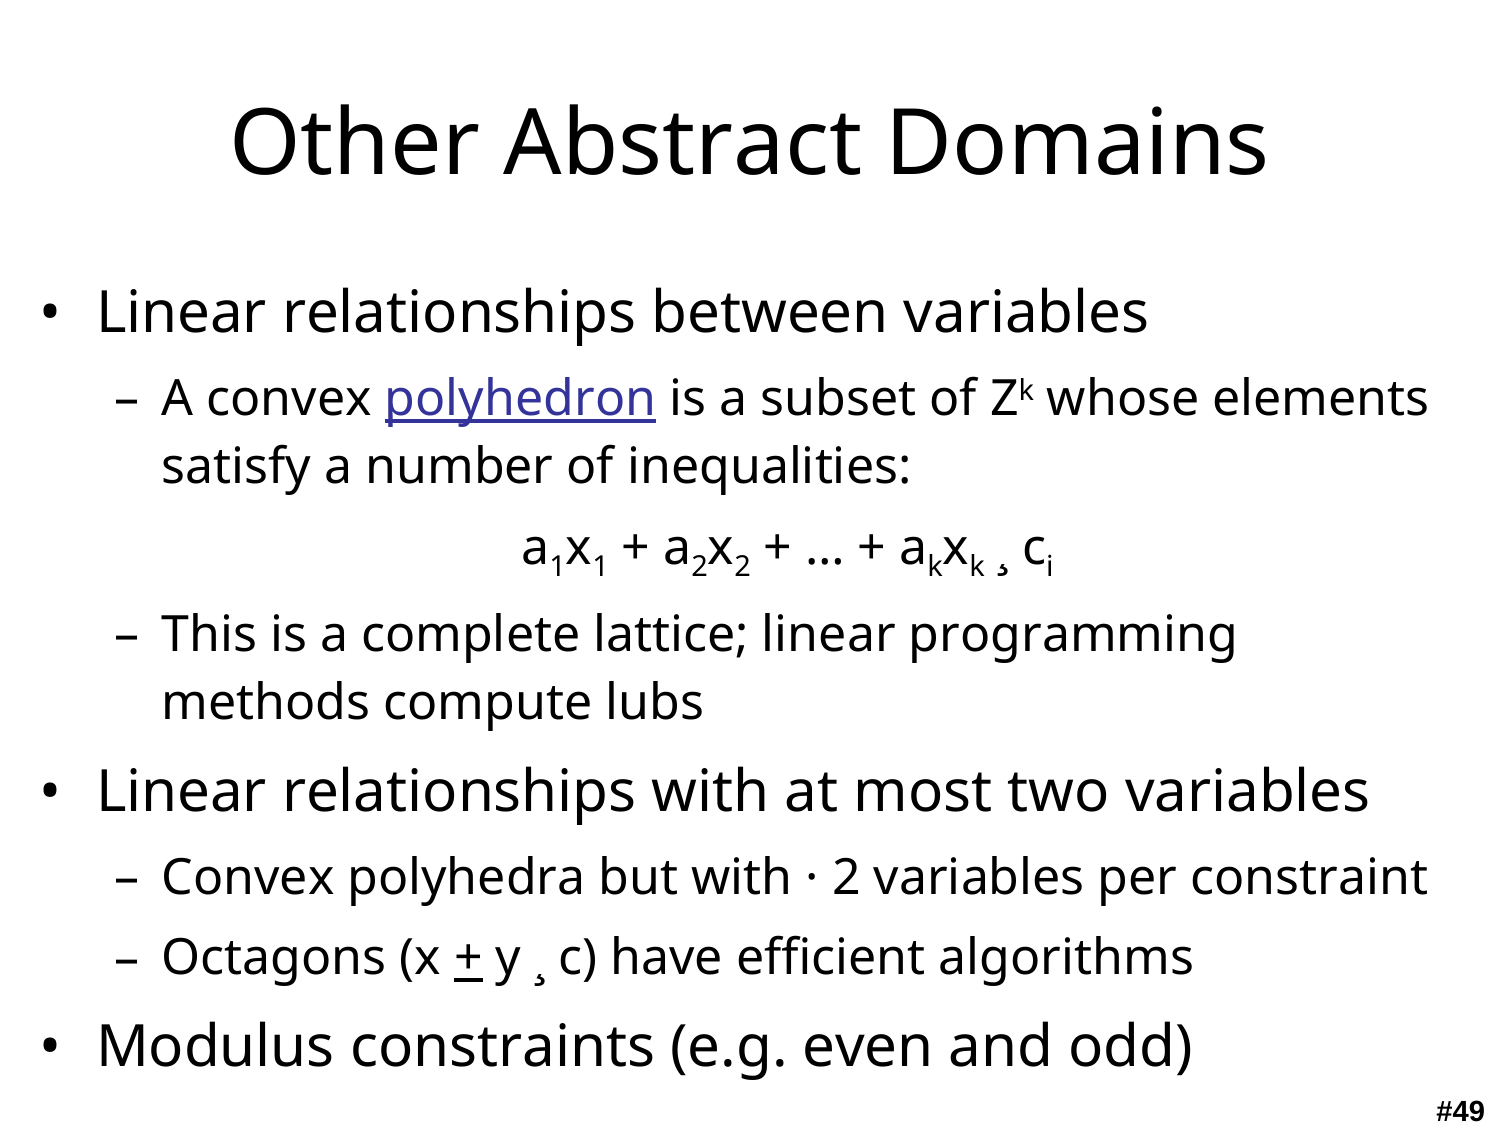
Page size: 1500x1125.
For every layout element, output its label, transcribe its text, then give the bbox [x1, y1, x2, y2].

title Other Abstract Domains [24, 45, 1476, 233]
list Linear relationships between variables A convex polyhedron is a subset of Zk whose elements satisfy a number of inequalities: a1x1 + a2x2 + … + akxk ¸ ci This is a complete lattice; linear programming methods compute lubs Linear relationships with at most two variables Convex polyhedra but with · 2 variables per constraint Octagons (x + y ¸ c) have efficient algorithms Modulus constraints (e.g. even and odd) [24, 262, 1476, 1101]
